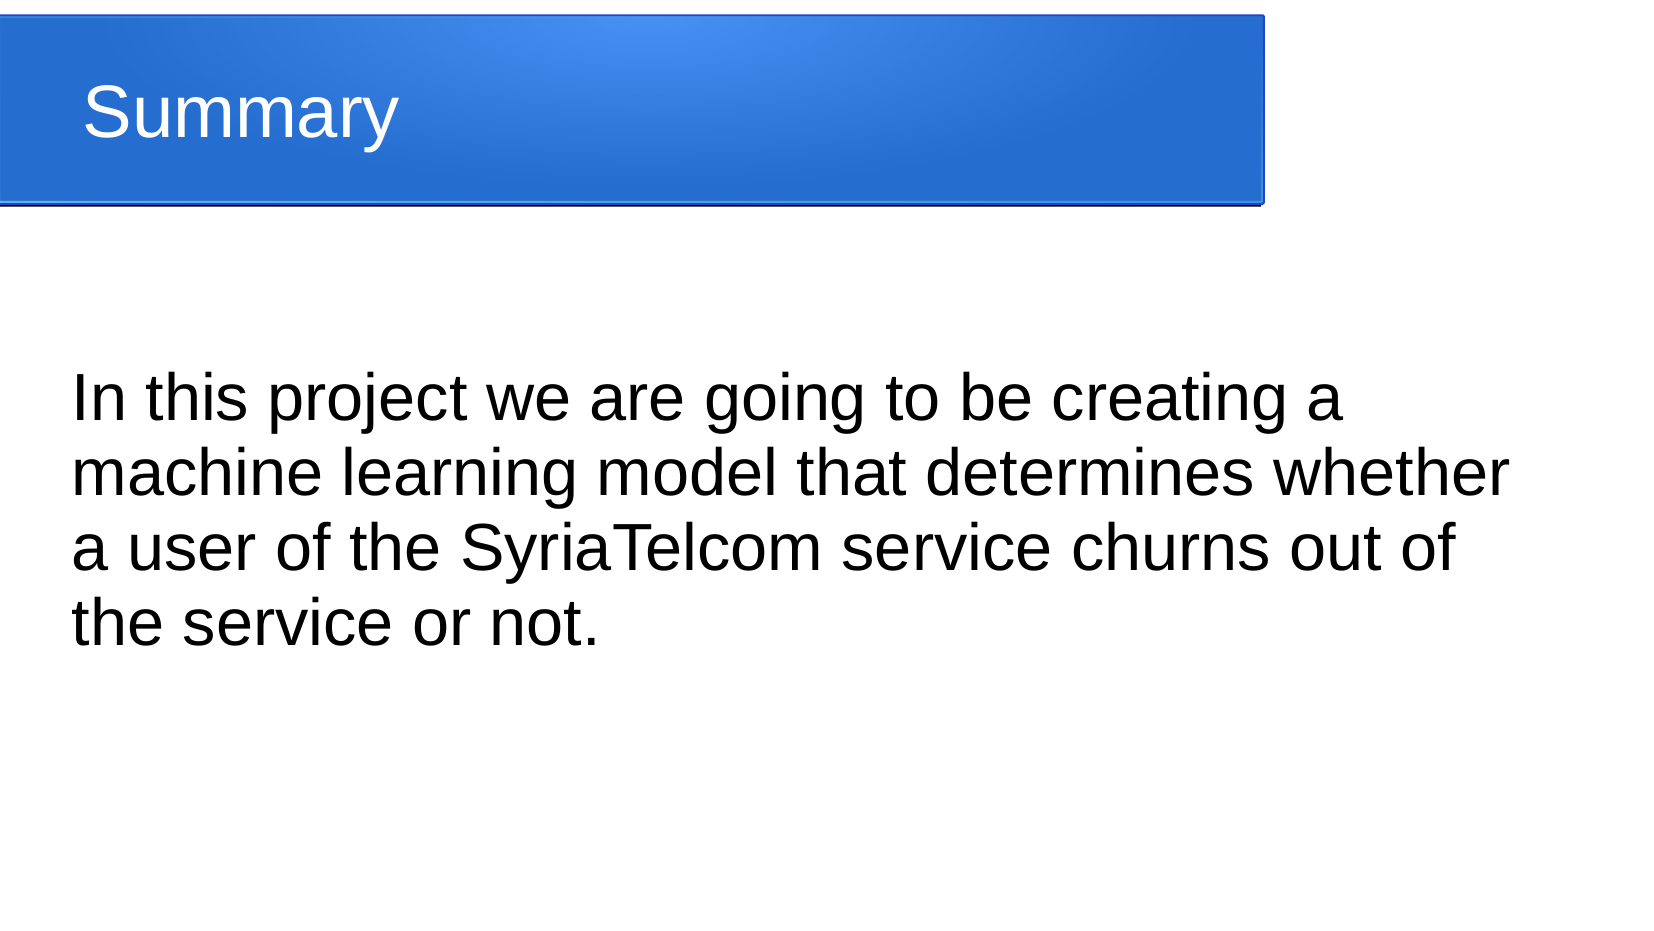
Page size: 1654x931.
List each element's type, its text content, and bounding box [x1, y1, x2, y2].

title Summary [82, 35, 1235, 189]
subtitle In this project we are going to be creating a machine learning model that determines whether a user of the SyriaTelcom service churns out of the service or not. [71, 240, 1561, 780]
